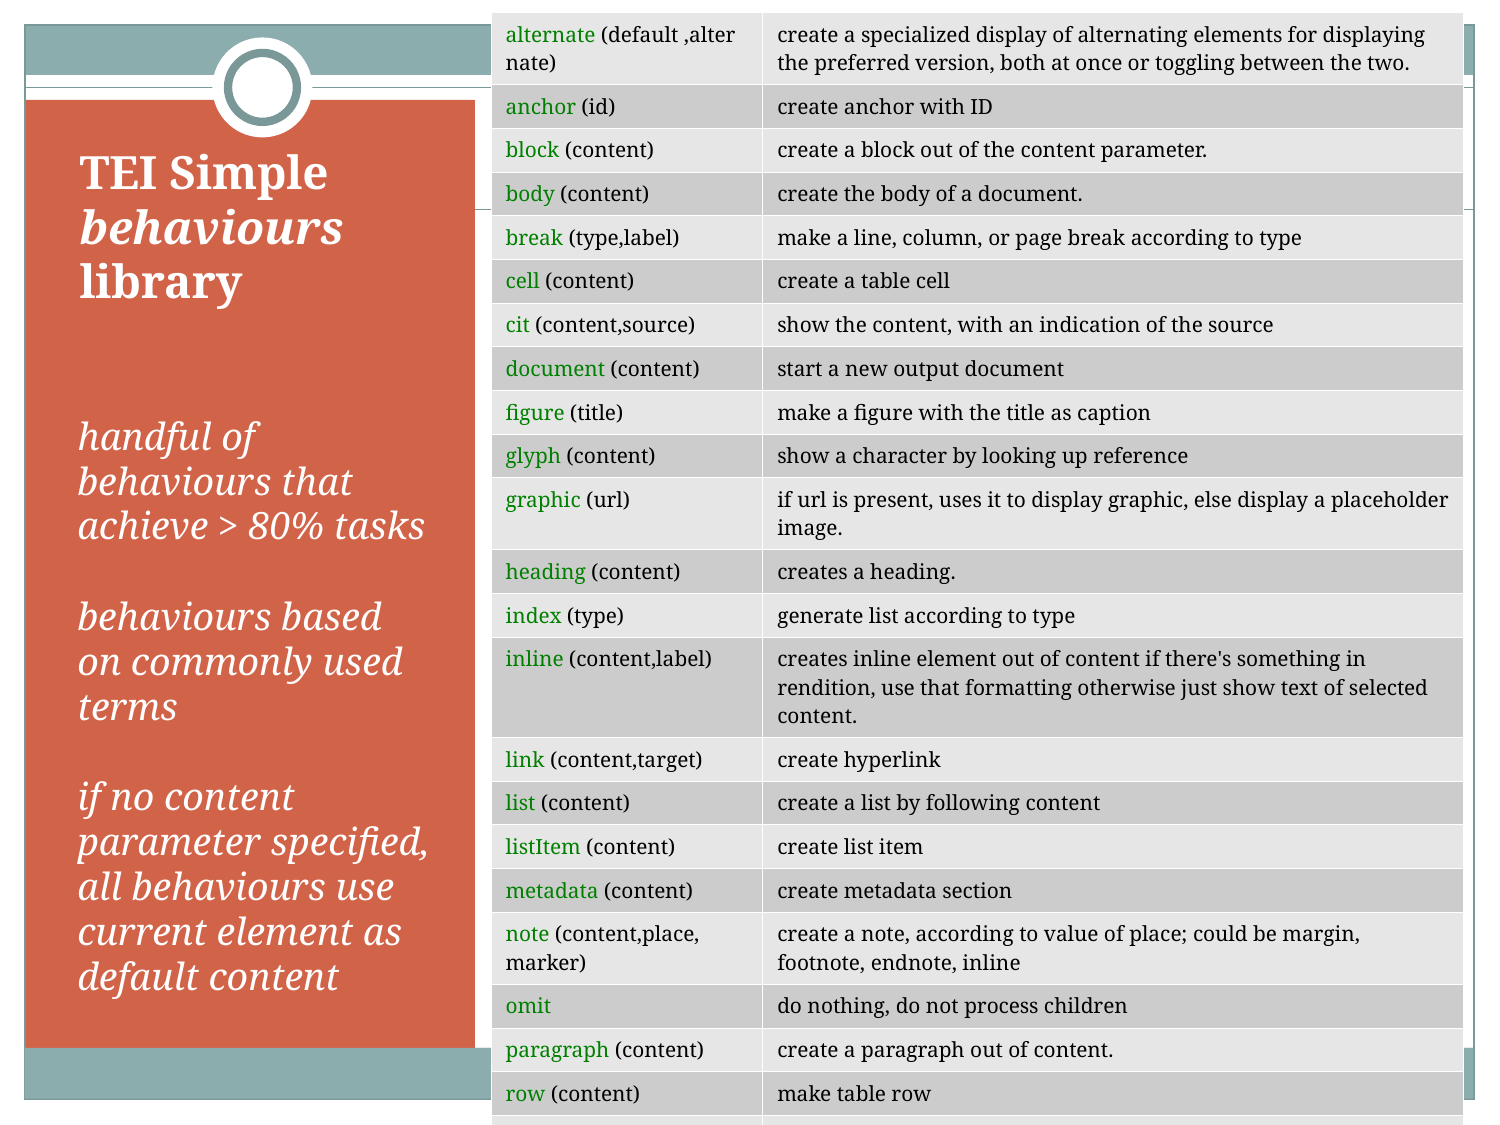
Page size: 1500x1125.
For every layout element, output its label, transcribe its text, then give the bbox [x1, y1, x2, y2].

table_cell do nothing, do not process children [763, 985, 1463, 1028]
table_cell cell (content) [492, 260, 762, 303]
table_cell create list item [763, 825, 1463, 868]
table_cell list (content) [492, 782, 762, 824]
table_cell paragraph (content) [492, 1029, 762, 1071]
table_cell listItem (content) [492, 825, 762, 868]
table_cell create a note, according to value of place; could be margin, footnote, endnote, inline [763, 913, 1463, 984]
table_cell cit (content,source) [492, 304, 762, 346]
table_cell metadata (content) [492, 869, 762, 912]
table_cell block (content) [492, 129, 762, 172]
table_cell create anchor with ID [763, 85, 1463, 128]
table_cell body (content) [492, 173, 762, 215]
table_cell create a new section of the output document [763, 1116, 1463, 1125]
table_cell if url is present, uses it to display graphic, else display a placeholder image. [763, 478, 1463, 549]
table_cell document (content) [492, 347, 762, 390]
table_cell create a table cell [763, 260, 1463, 303]
table_cell heading (content) [492, 550, 762, 593]
table_cell create a list by following content [763, 782, 1463, 824]
table_header alternate (default ,alternate) [492, 13, 762, 84]
table_cell creates inline element out of content if there's something in rendition, use that formatting otherwise just show text of selected content. [763, 638, 1463, 737]
table_cell show a character by looking up reference [763, 435, 1463, 477]
table_cell note (content,place, marker) [492, 913, 762, 984]
table_cell show the content, with an indication of the source [763, 304, 1463, 346]
table_cell start a new output document [763, 347, 1463, 390]
table_cell create a block out of the content parameter. [763, 129, 1463, 172]
table_cell create the body of a document. [763, 173, 1463, 215]
table_cell glyph (content) [492, 435, 762, 477]
table_cell create hyperlink [763, 738, 1463, 781]
table_cell create a paragraph out of content. [763, 1029, 1463, 1071]
table_cell inline (content,label) [492, 638, 762, 737]
table_cell figure (title) [492, 391, 762, 434]
table_cell anchor (id) [492, 85, 762, 128]
table_cell creates a heading. [763, 550, 1463, 593]
text_box TEI Simple behaviours library [64, 149, 453, 371]
table_cell break (type,label) [492, 216, 762, 259]
table_cell generate list according to type [763, 594, 1463, 637]
table_cell section (content) [492, 1116, 762, 1125]
table_cell link (content,target) [492, 738, 762, 781]
table_cell index (type) [492, 594, 762, 637]
table_cell make a line, column, or page break according to type [763, 216, 1463, 259]
table_cell row (content) [492, 1072, 762, 1115]
table_cell create metadata section [763, 869, 1463, 912]
table_cell make a figure with the title as caption [763, 391, 1463, 434]
table_cell graphic (url) [492, 478, 762, 549]
text_box handful of behaviours that achieve > 80% tasks behaviours based on commonly used terms if no content parameter specified, all behaviours use current element as default content [62, 324, 450, 1005]
table_cell make table row [763, 1072, 1463, 1115]
table_header create a specialized display of alternating elements for displaying the preferred version, both at once or toggling between the two. [763, 13, 1463, 84]
table_cell omit [492, 985, 762, 1028]
